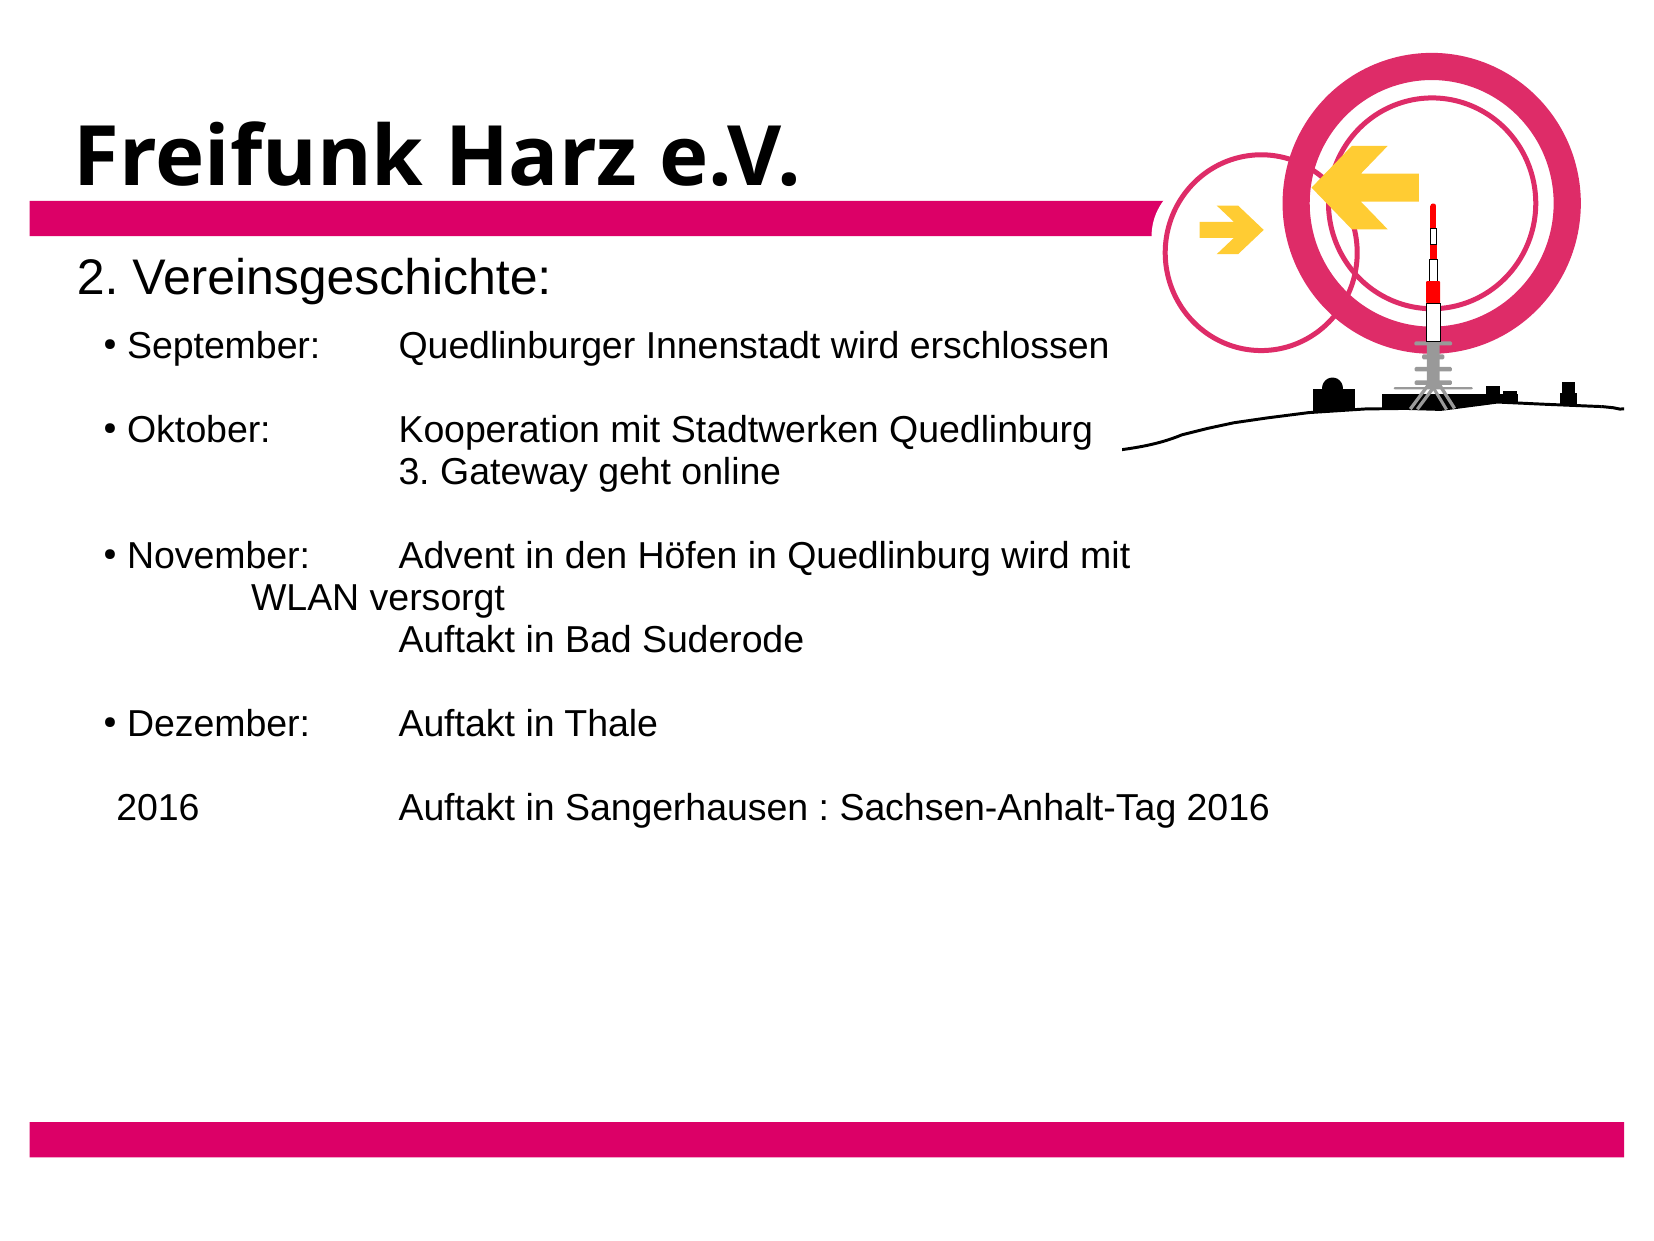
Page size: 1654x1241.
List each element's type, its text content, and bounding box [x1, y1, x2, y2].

subtitle 2. Vereinsgeschichte: [76, 218, 697, 337]
text_box September: Quedlinburger Innenstadt wird erschlossen Oktober: Kooperation mit Stadtwerken Quedlinburg 3. Gateway geht online November: Advent in den Höfen in Quedlinburg wird mit WLAN versorgt Auftakt in Bad Suderode Dezember: Auftakt in Thale 2016 Auftakt in Sangerhausen : Sachsen-Anhalt-Tag 2016 [88, 317, 1329, 1088]
